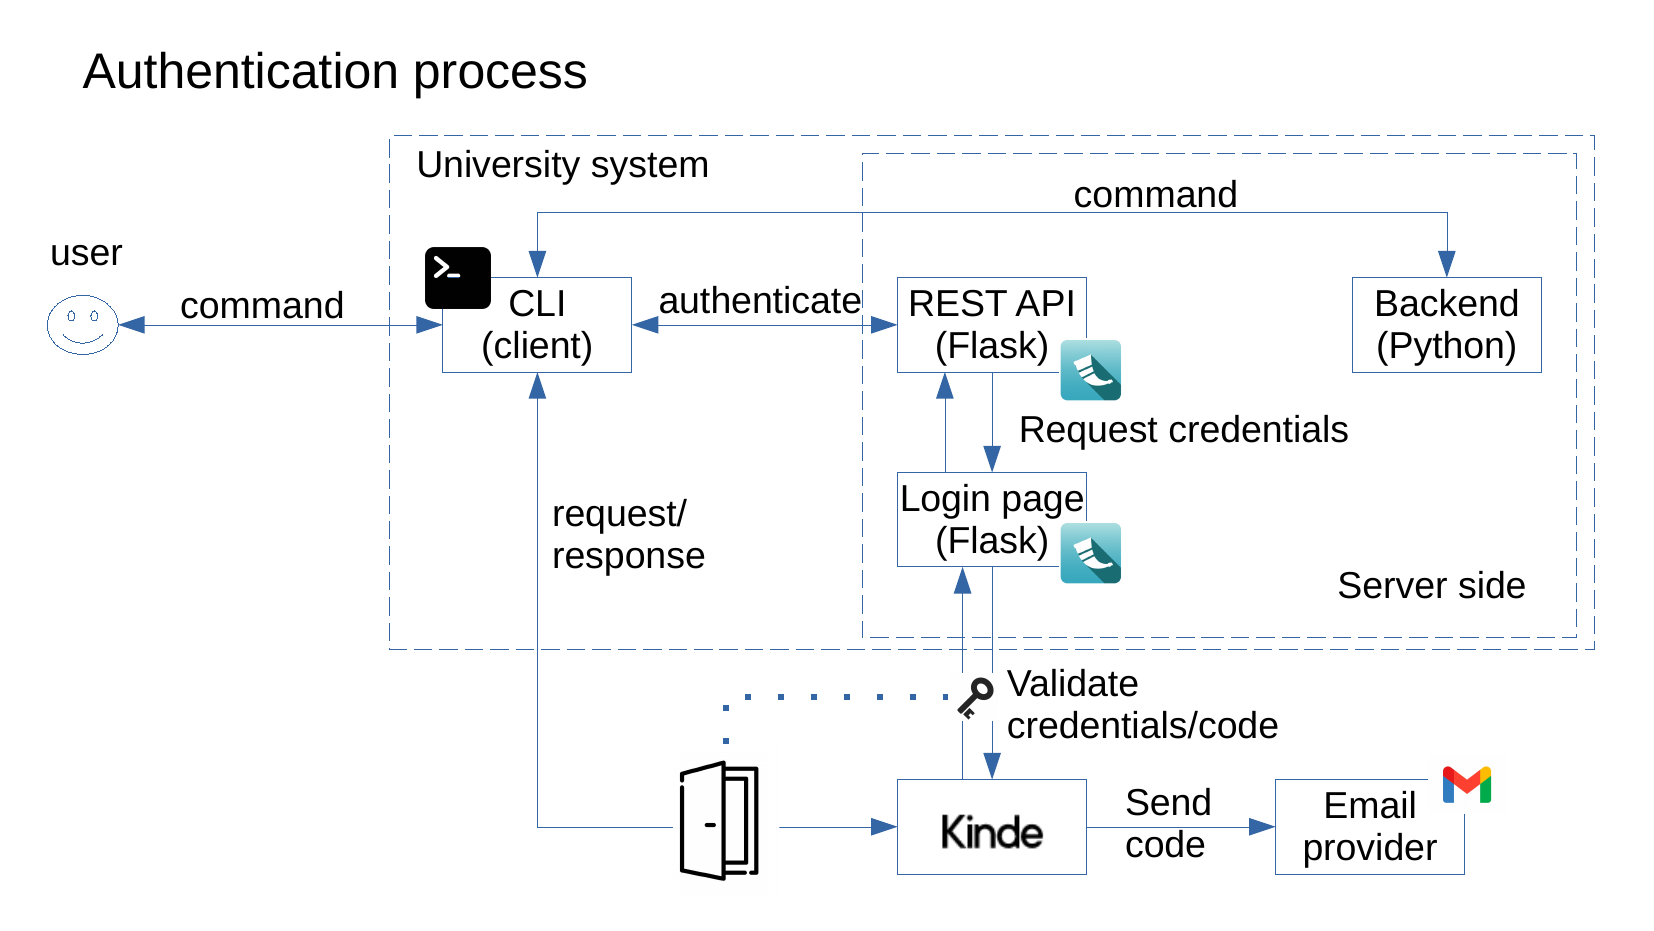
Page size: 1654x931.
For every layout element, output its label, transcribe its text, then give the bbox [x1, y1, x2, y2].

text_box University system [401, 135, 756, 235]
text_box Server side [1322, 557, 1560, 626]
text_box Backend (Python) [1352, 277, 1542, 373]
text_box request/response [537, 485, 739, 626]
text_box authenticate [643, 271, 880, 413]
picture [425, 247, 491, 309]
picture [950, 673, 998, 721]
text_box CLI (client) [442, 277, 632, 373]
text_box command [165, 277, 367, 335]
picture [1059, 338, 1123, 402]
title Authentication process [82, 37, 1571, 107]
text_box Login page (Flask) [897, 472, 1087, 567]
text_box Send code [1110, 773, 1241, 873]
text_box user [35, 224, 166, 282]
picture [1059, 521, 1123, 585]
text_box REST API (Flask) [897, 277, 1087, 373]
text_box Email provider [1275, 779, 1465, 875]
text_box Request credentials [1003, 401, 1376, 501]
picture [927, 804, 1051, 863]
text_box command [1059, 166, 1260, 225]
picture [673, 744, 780, 897]
text_box Validate credentials/code [992, 655, 1365, 755]
picture [1428, 755, 1506, 814]
